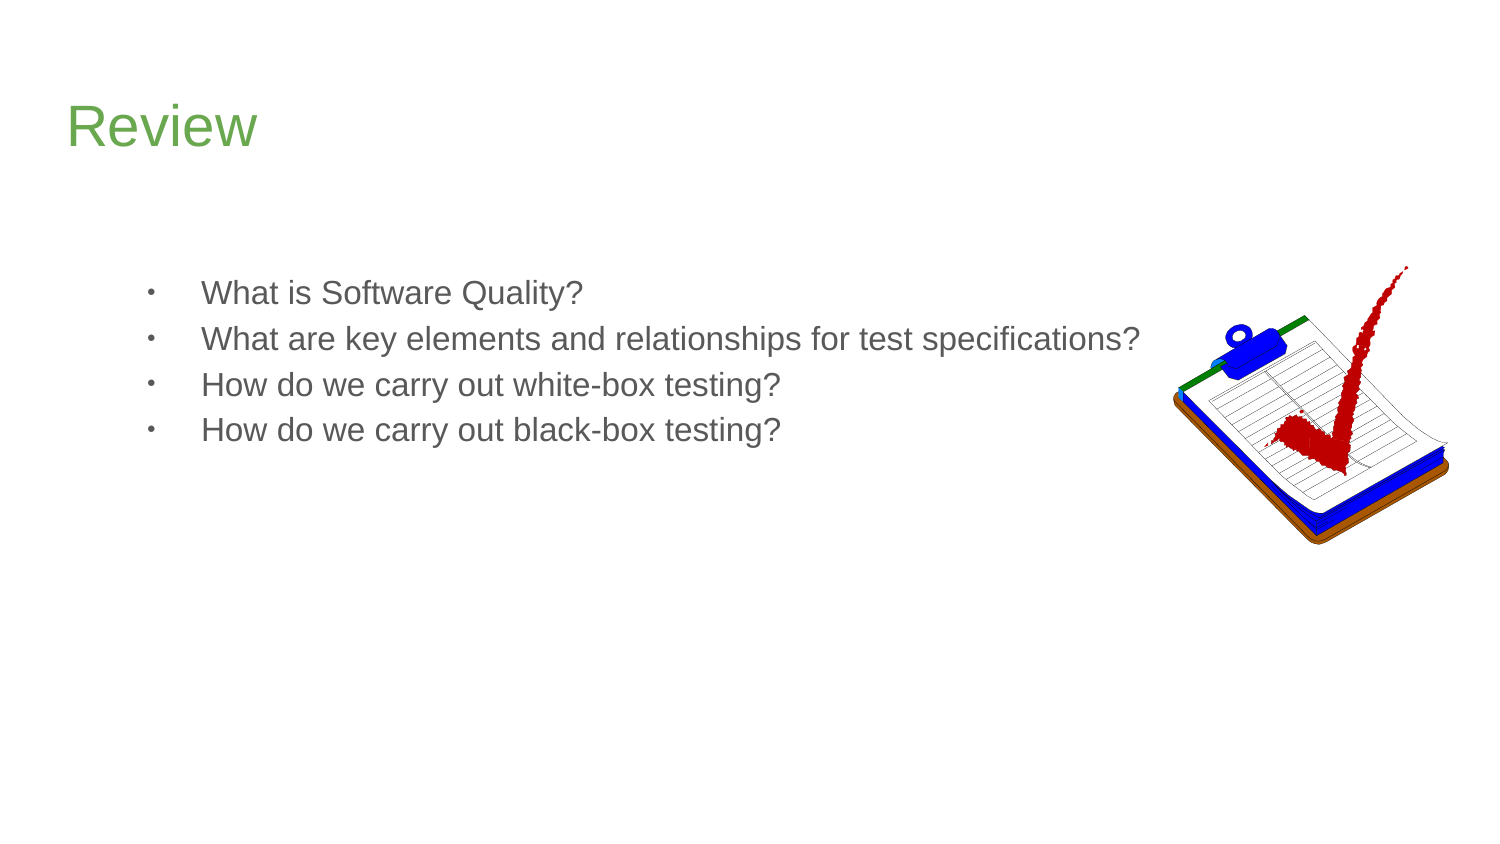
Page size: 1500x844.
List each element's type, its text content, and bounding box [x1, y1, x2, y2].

picture [1173, 266, 1449, 545]
list What is Software Quality? What are key elements and relationships for test specifications? How do we carry out white-box testing? How do we carry out black-box testing? [90, 250, 1174, 755]
title Review [51, 72, 1449, 167]
